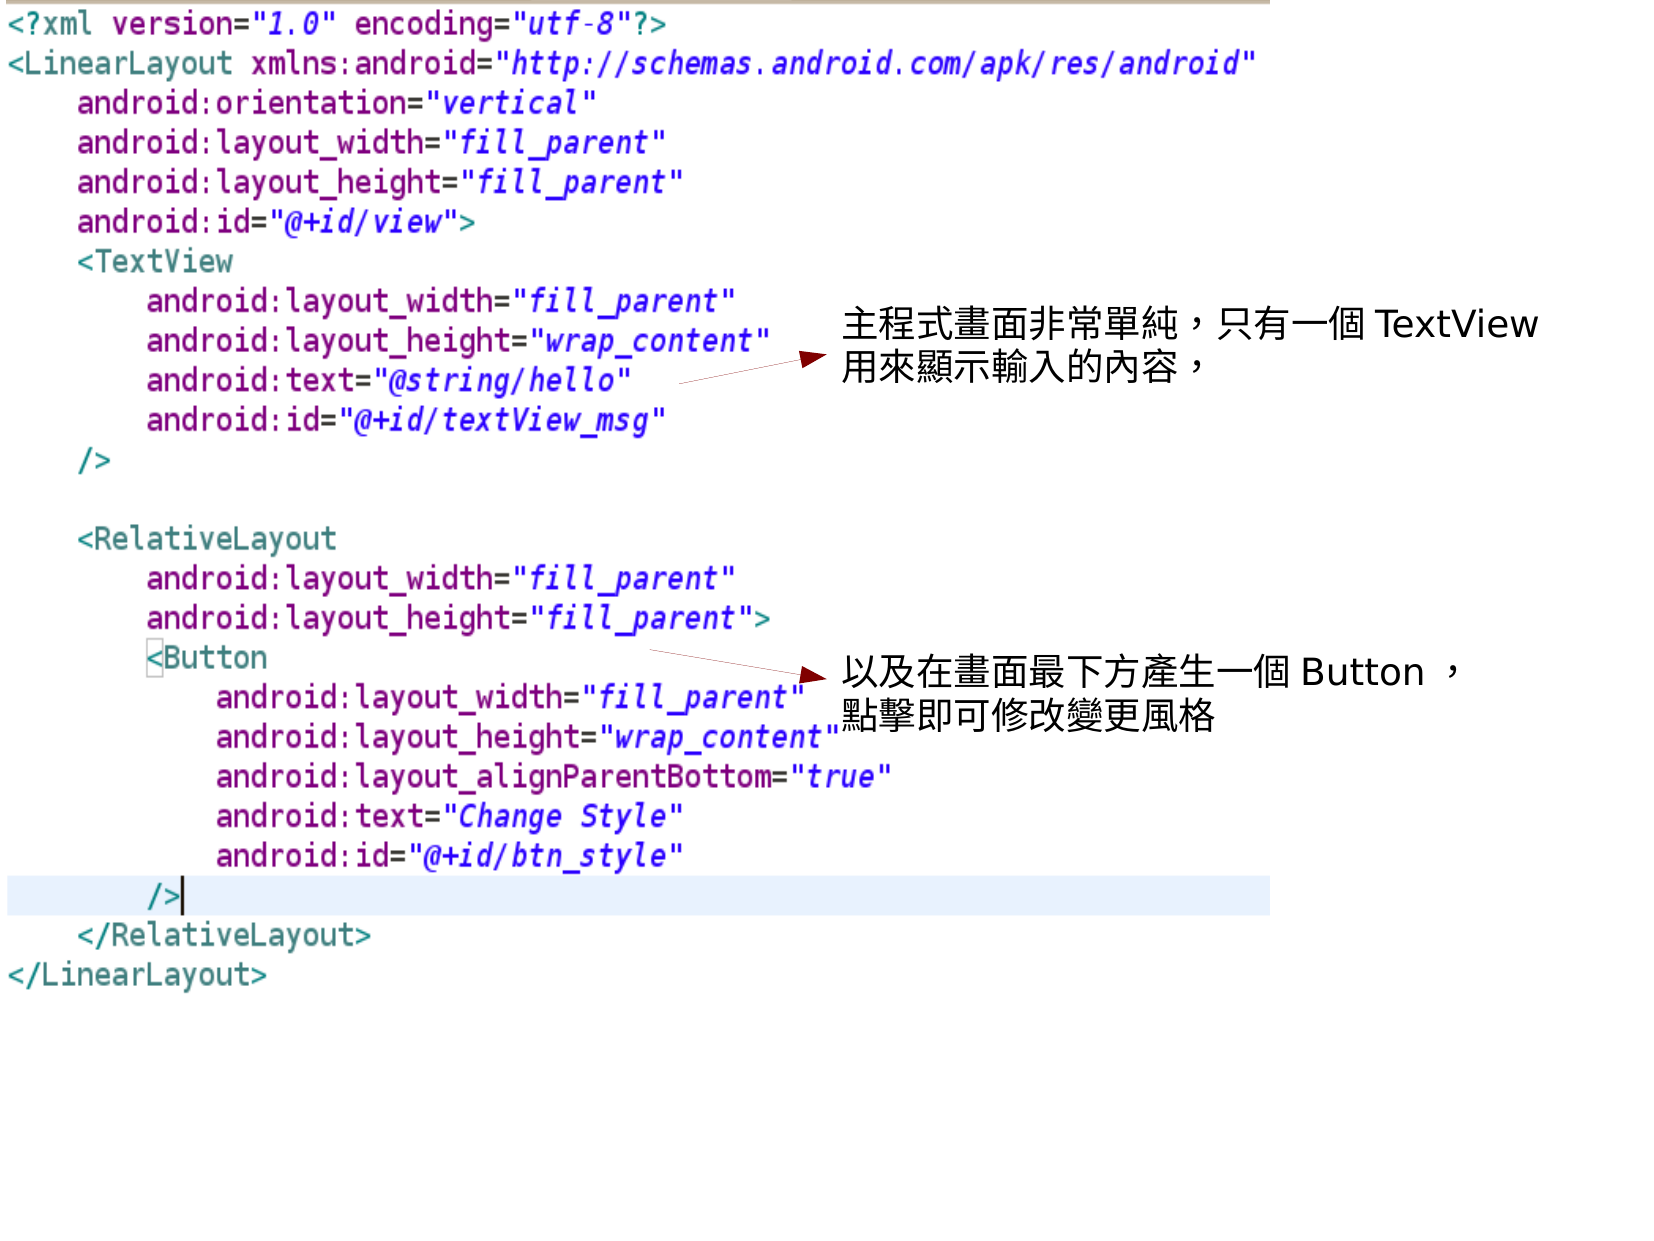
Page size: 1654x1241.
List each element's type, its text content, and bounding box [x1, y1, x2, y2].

picture [6, 0, 1270, 1004]
text_box 主程式畫面非常單純，只有一個TextView 用來顯示輸入的內容， 以及在畫面最下方產生一個Button， 點擊即可修改變更風格 [826, 295, 1556, 746]
